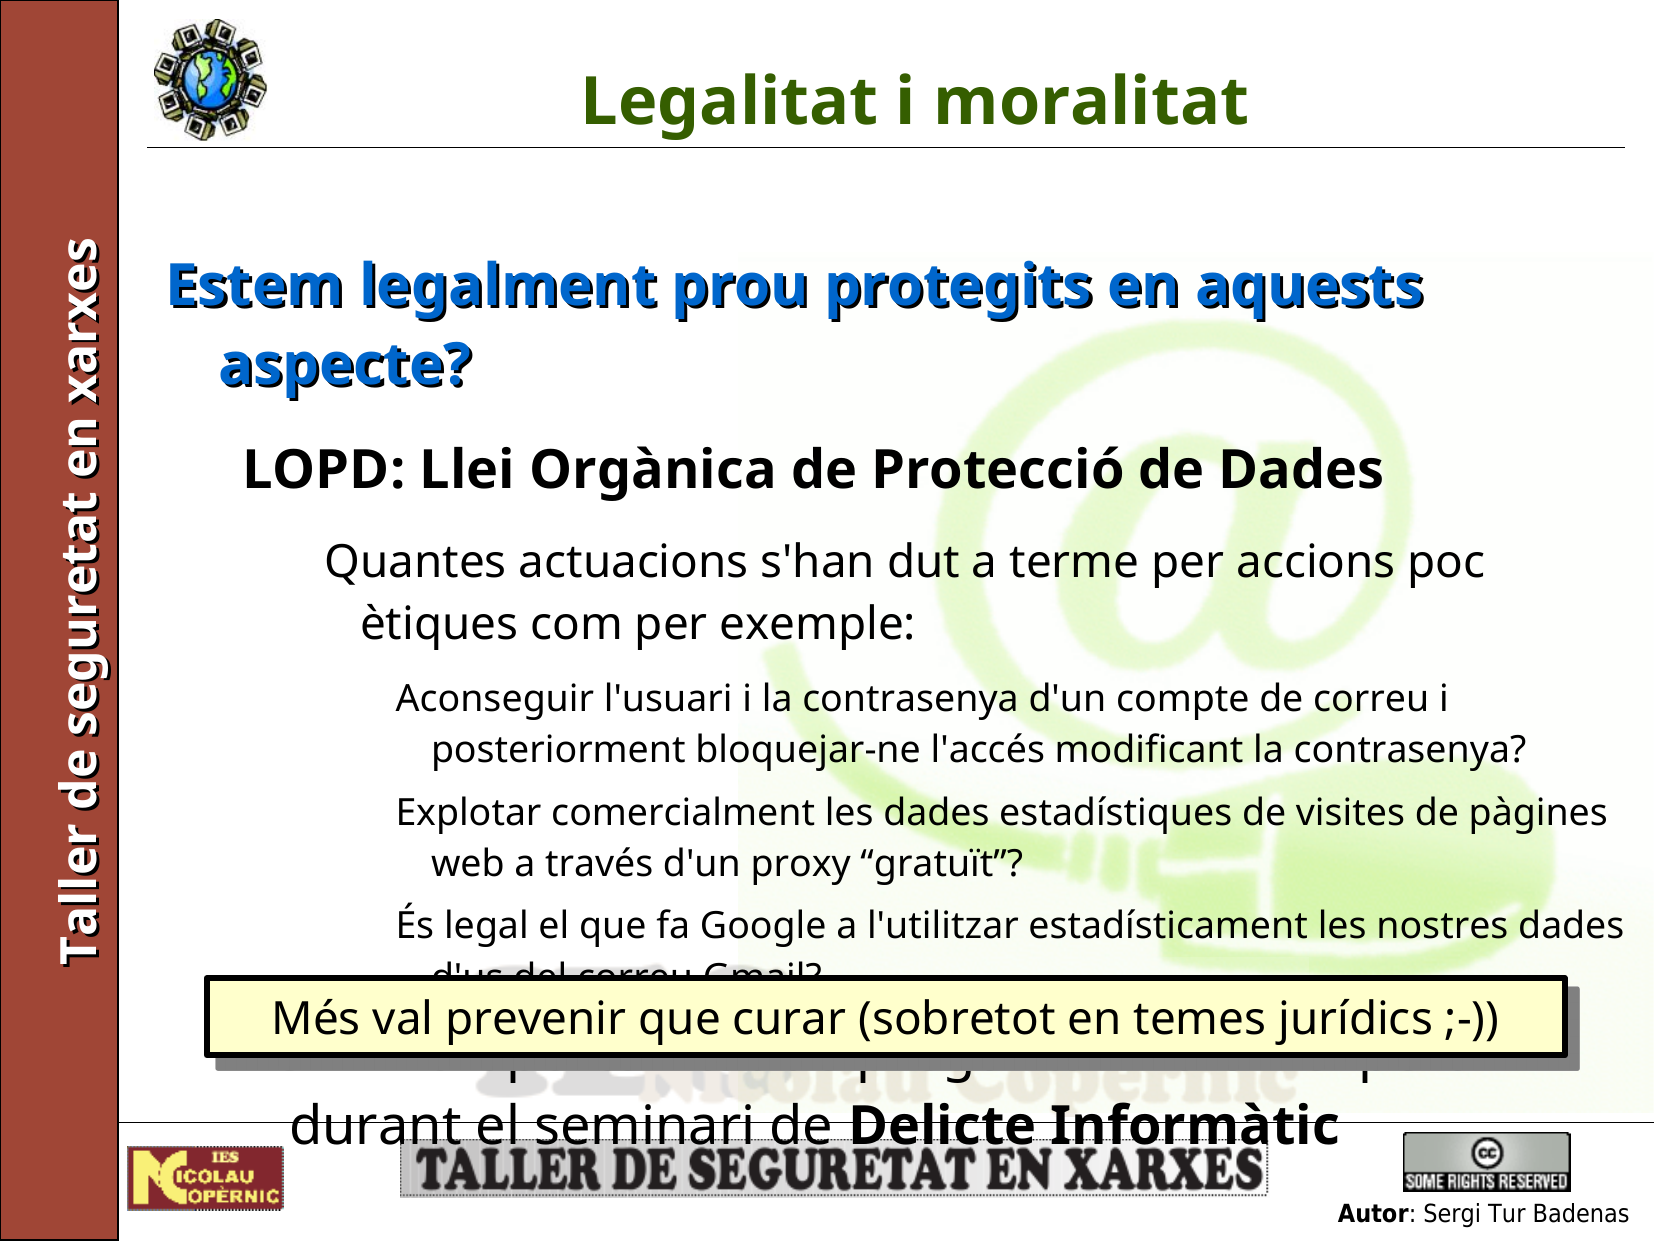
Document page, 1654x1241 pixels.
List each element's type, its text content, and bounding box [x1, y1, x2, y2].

text_box Més val prevenir que curar (sobretot en temes jurídics ;-)) [206, 978, 1565, 1039]
picture [127, 1146, 284, 1211]
title Legalitat i moralitat [171, 56, 1654, 141]
picture [154, 19, 268, 142]
picture [400, 1139, 1270, 1198]
picture [466, 252, 1654, 1117]
list Estem legalment prou protegits en aquests aspecte? LOPD: Llei Orgànica de Protecció de Dades Quantes actuacions s'han dut a terme per accions poc ètiques com per exemple: Aconseguir l'usuari i la contrasenya d'un compte de correu i posteriorment bloquejar-ne l'accés modificant la contrasenya? Explotar comercialment les dades estadístiques de visites de pàgines web a través d'un proxy “gratuït”? És legal el que fa Google a l'utilitzar estadísticament les nostres dades d'us del correu Gmail? Tenim la oportunitat de preguntar-li a un expert durant el seminari de Delicte Informàtic [147, 242, 1636, 1078]
picture [861, 1112, 875, 1117]
picture [1403, 1132, 1571, 1192]
